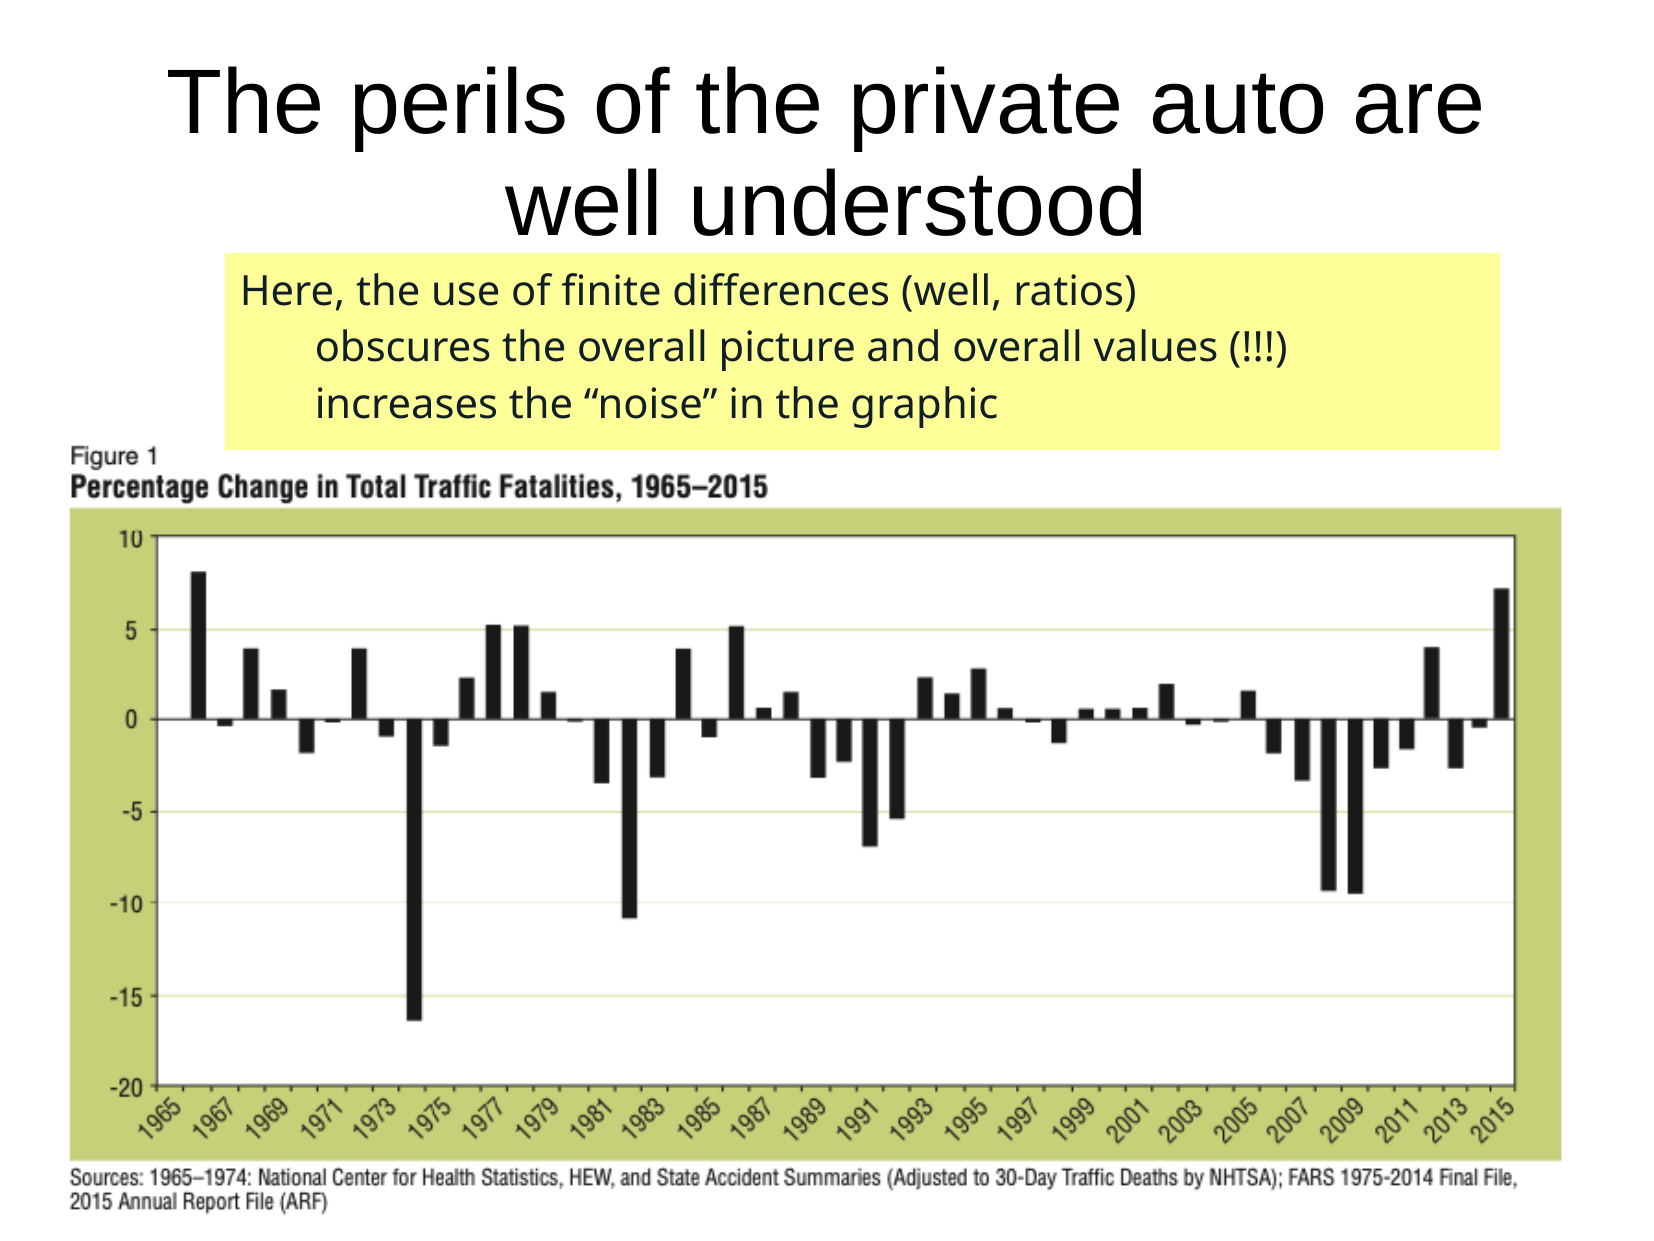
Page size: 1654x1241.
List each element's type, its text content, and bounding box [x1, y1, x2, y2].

title [82, 49, 1571, 257]
picture [15, 404, 1606, 1241]
text_box Here, the use of finite differences (well, ratios) obscures the overall picture and overall values (!!!) increases the “noise” in the graphic [225, 252, 1501, 451]
